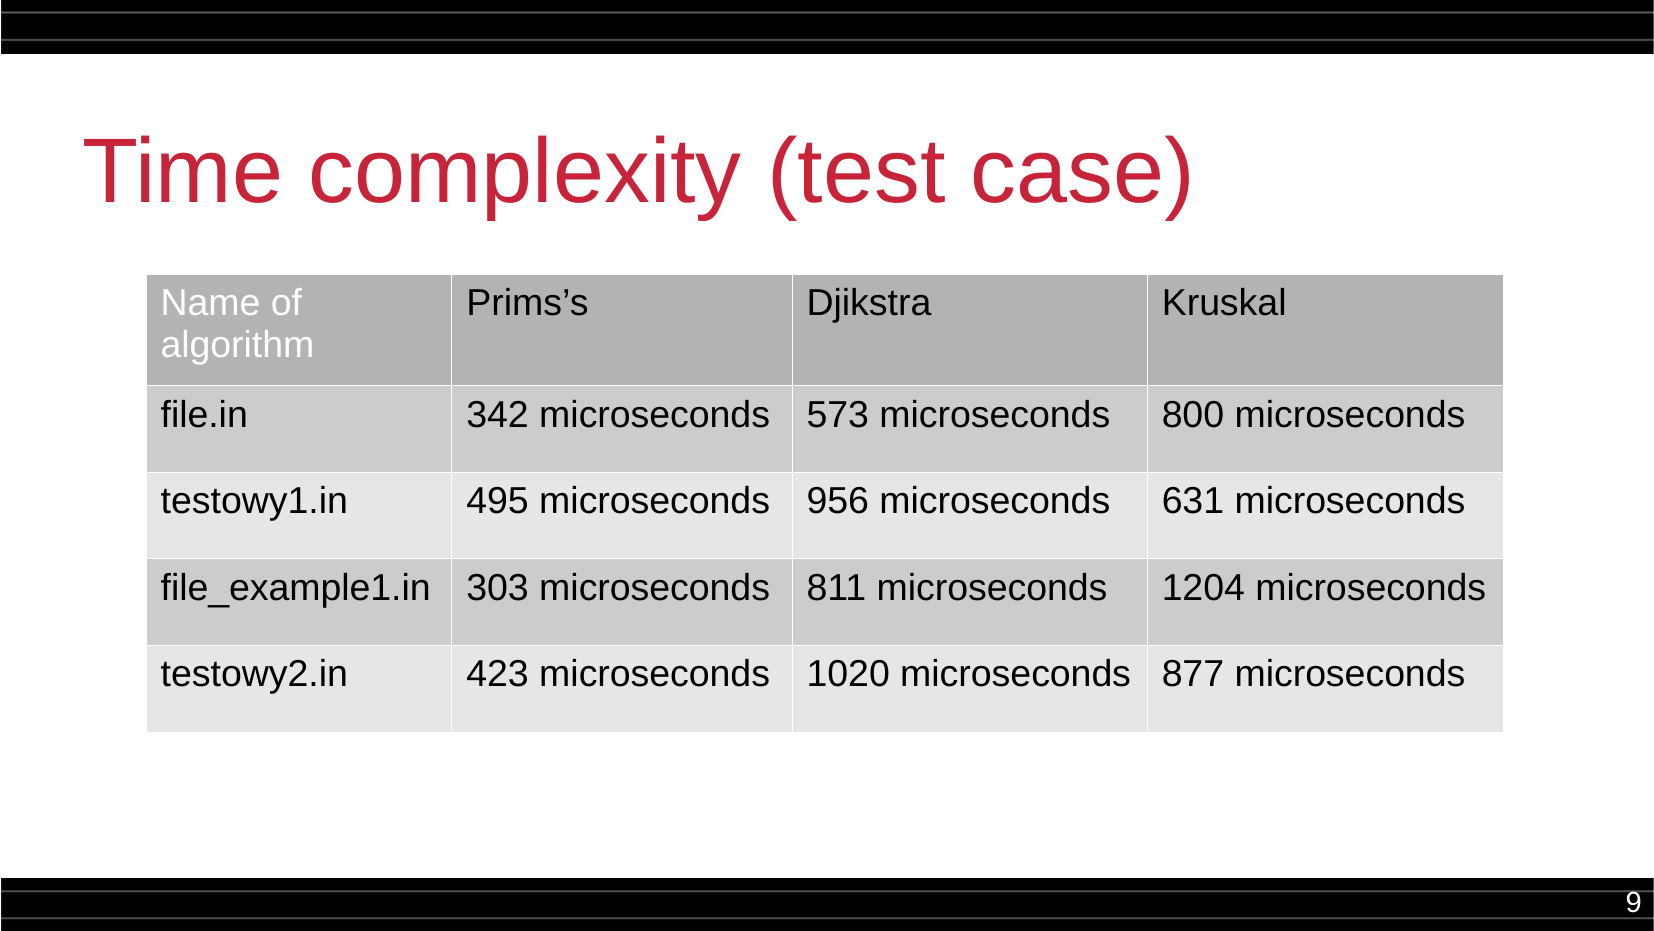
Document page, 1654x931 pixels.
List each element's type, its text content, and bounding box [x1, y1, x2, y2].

table_cell 956 microseconds [793, 473, 1147, 558]
table_cell 303 microseconds [452, 559, 792, 645]
table_header Prims’s [452, 275, 792, 385]
table_cell 800 microseconds [1148, 386, 1503, 472]
table_cell 1204 microseconds [1148, 559, 1503, 645]
table_cell 495 microseconds [452, 473, 792, 558]
picture [1, 878, 1654, 931]
title Time complexity (test case) [82, 92, 1571, 249]
table_cell file_example1.in [147, 559, 451, 645]
table_header Name of algorithm [147, 275, 451, 385]
table_cell 877 microseconds [1148, 646, 1503, 732]
picture [1, 0, 1654, 54]
table_cell testowy1.in [147, 473, 451, 558]
table_cell testowy2.in [147, 646, 451, 732]
table_header Kruskal [1148, 275, 1503, 385]
table_cell 342 microseconds [452, 386, 792, 472]
table_cell 1020 microseconds [793, 646, 1147, 732]
table_cell 423 microseconds [452, 646, 792, 732]
table_cell 573 microseconds [793, 386, 1147, 472]
table_cell file.in [147, 386, 451, 472]
table_cell 631 microseconds [1148, 473, 1503, 558]
table_header Djikstra [793, 275, 1147, 385]
table_cell 811 microseconds [793, 559, 1147, 645]
